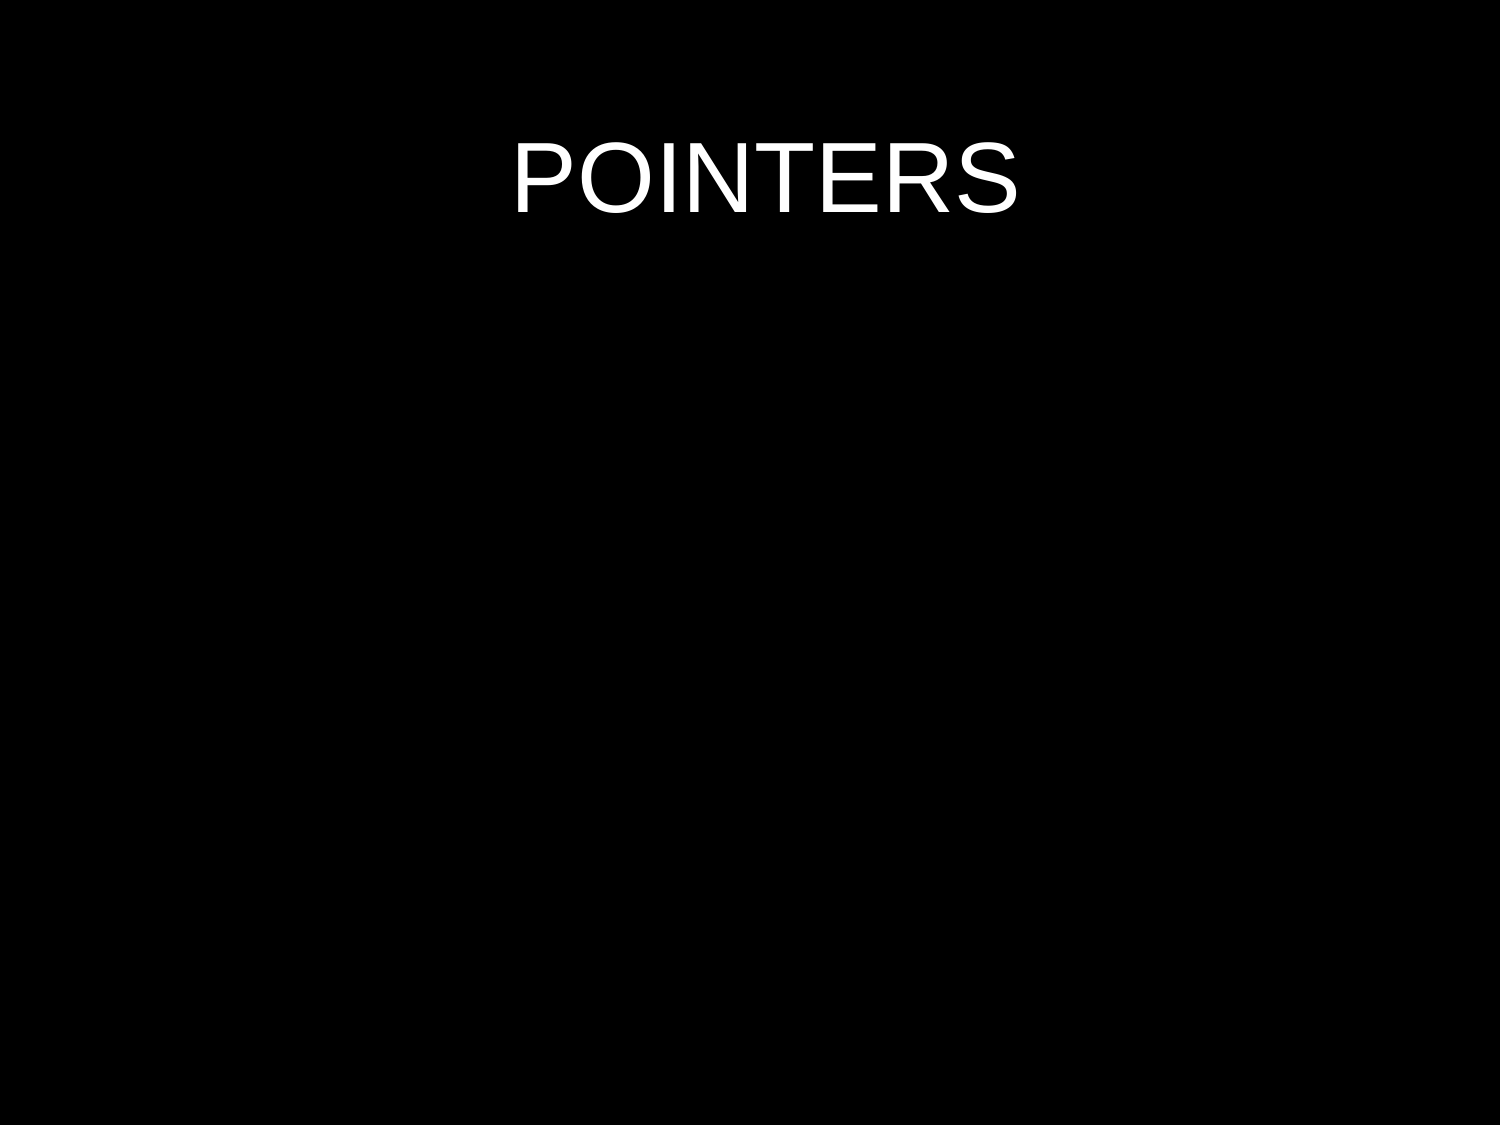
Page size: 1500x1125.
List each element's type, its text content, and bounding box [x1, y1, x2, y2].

title POINTERS [187, 56, 1346, 300]
